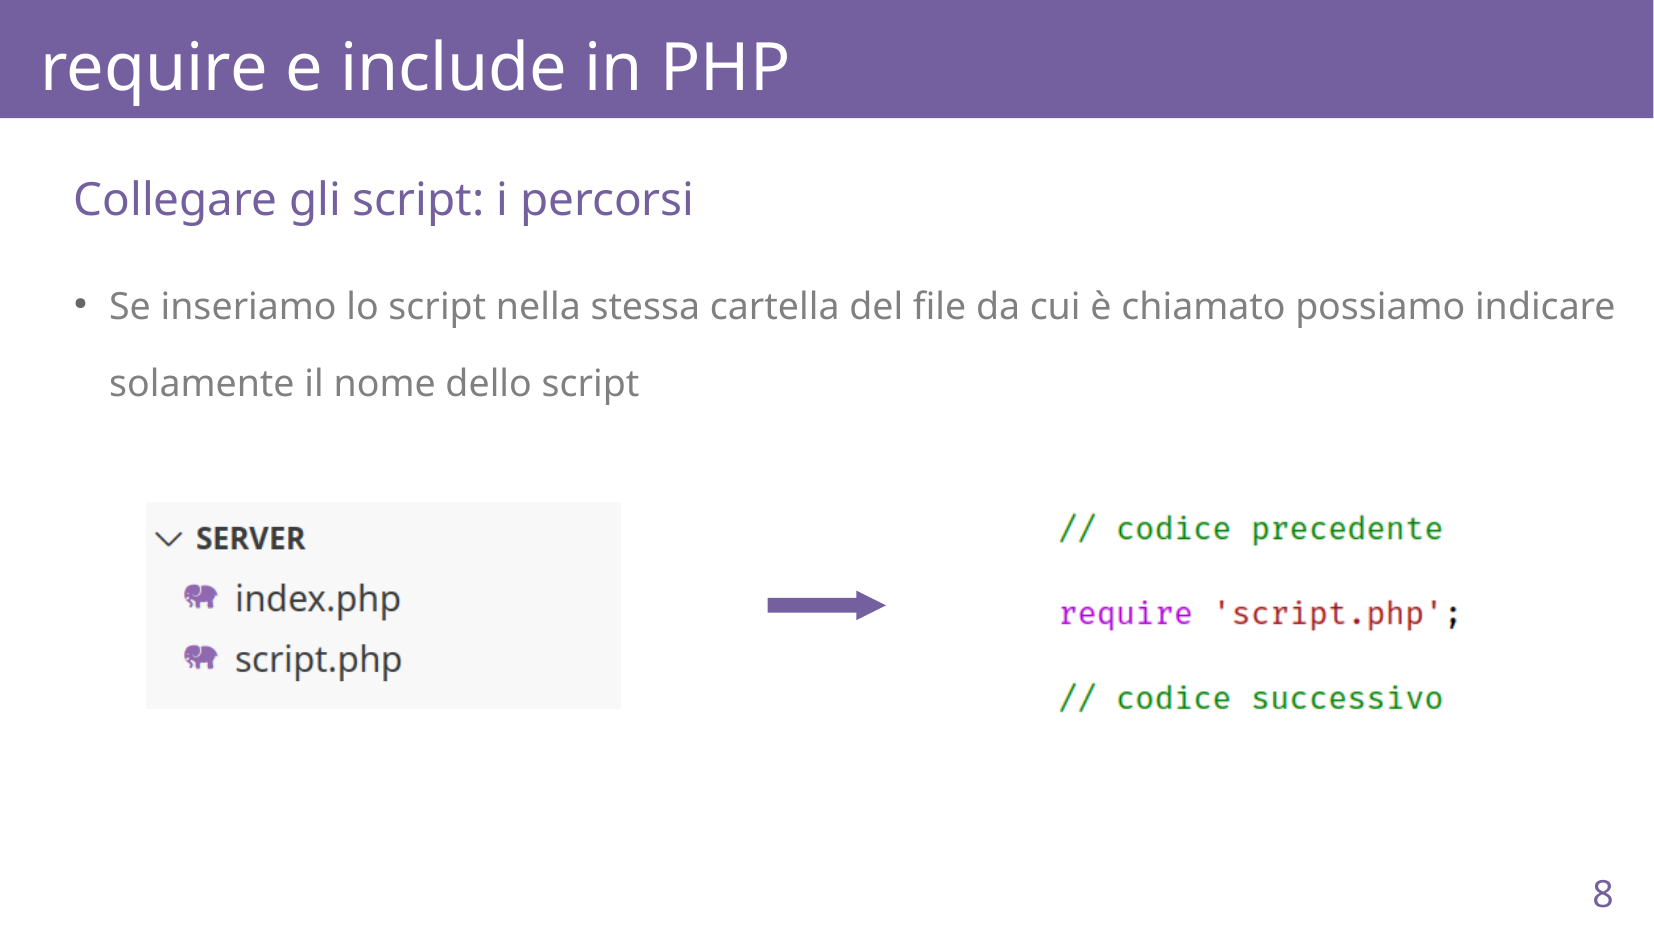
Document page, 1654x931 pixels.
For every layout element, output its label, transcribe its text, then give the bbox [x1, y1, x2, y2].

text_box [767, 590, 886, 621]
text_box Se inseriamo lo script nella stessa cartella del file da cui è chiamato possiamo indicare solamente il nome dello script [59, 246, 1606, 443]
text_box Collegare gli script: i percorsi [59, 158, 1107, 229]
text_box [0, 0, 1654, 119]
text_box <numero> [1513, 860, 1654, 931]
picture [146, 502, 621, 709]
picture [1048, 494, 1477, 739]
text_box require e include in PHP [25, 11, 692, 107]
